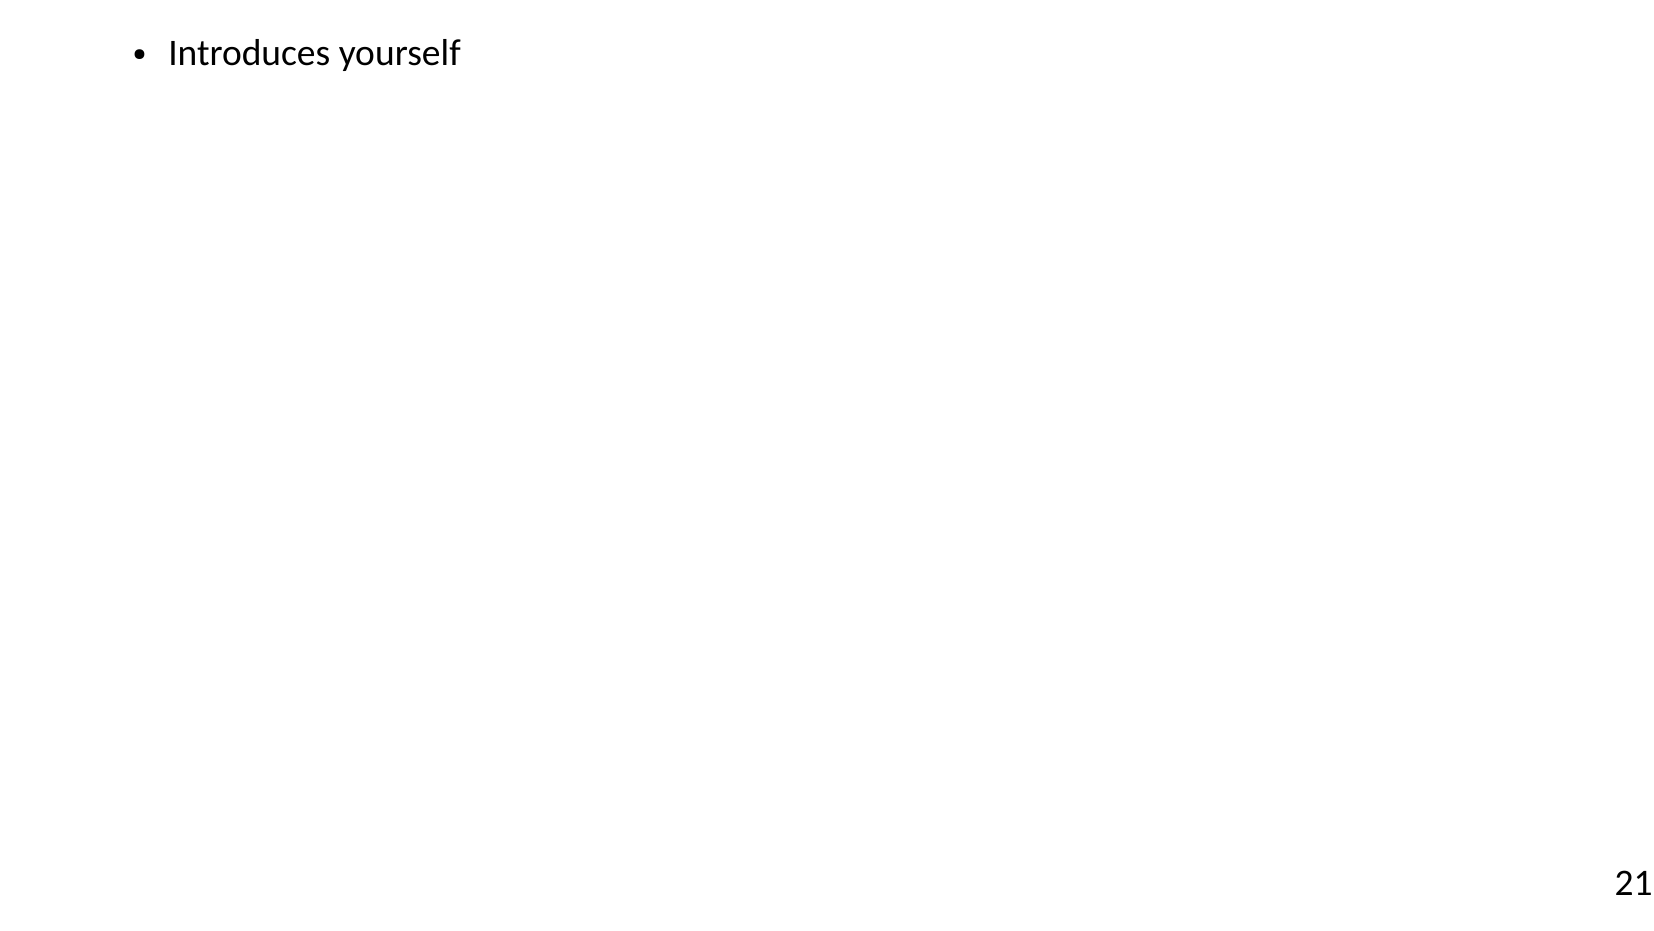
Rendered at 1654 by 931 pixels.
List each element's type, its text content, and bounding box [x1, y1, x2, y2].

text_box Introduces yourself [118, 29, 1447, 83]
text_box <number> [1479, 860, 1654, 931]
